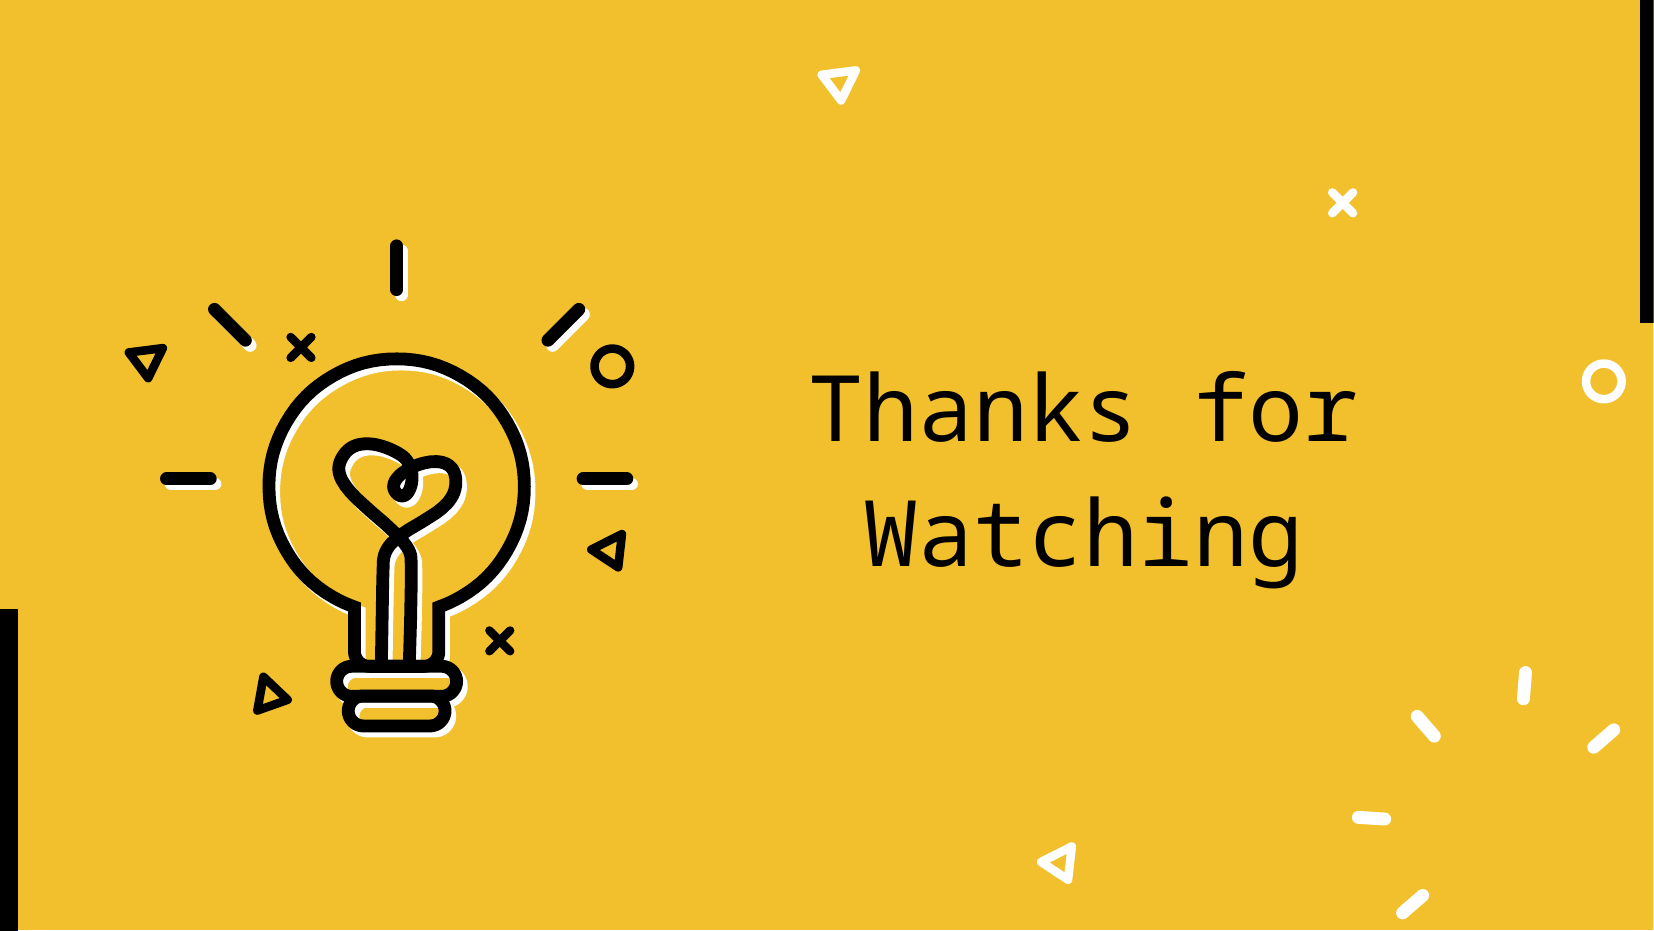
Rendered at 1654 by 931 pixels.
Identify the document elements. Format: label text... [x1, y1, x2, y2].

title Thanks for Watching [750, 262, 1418, 676]
